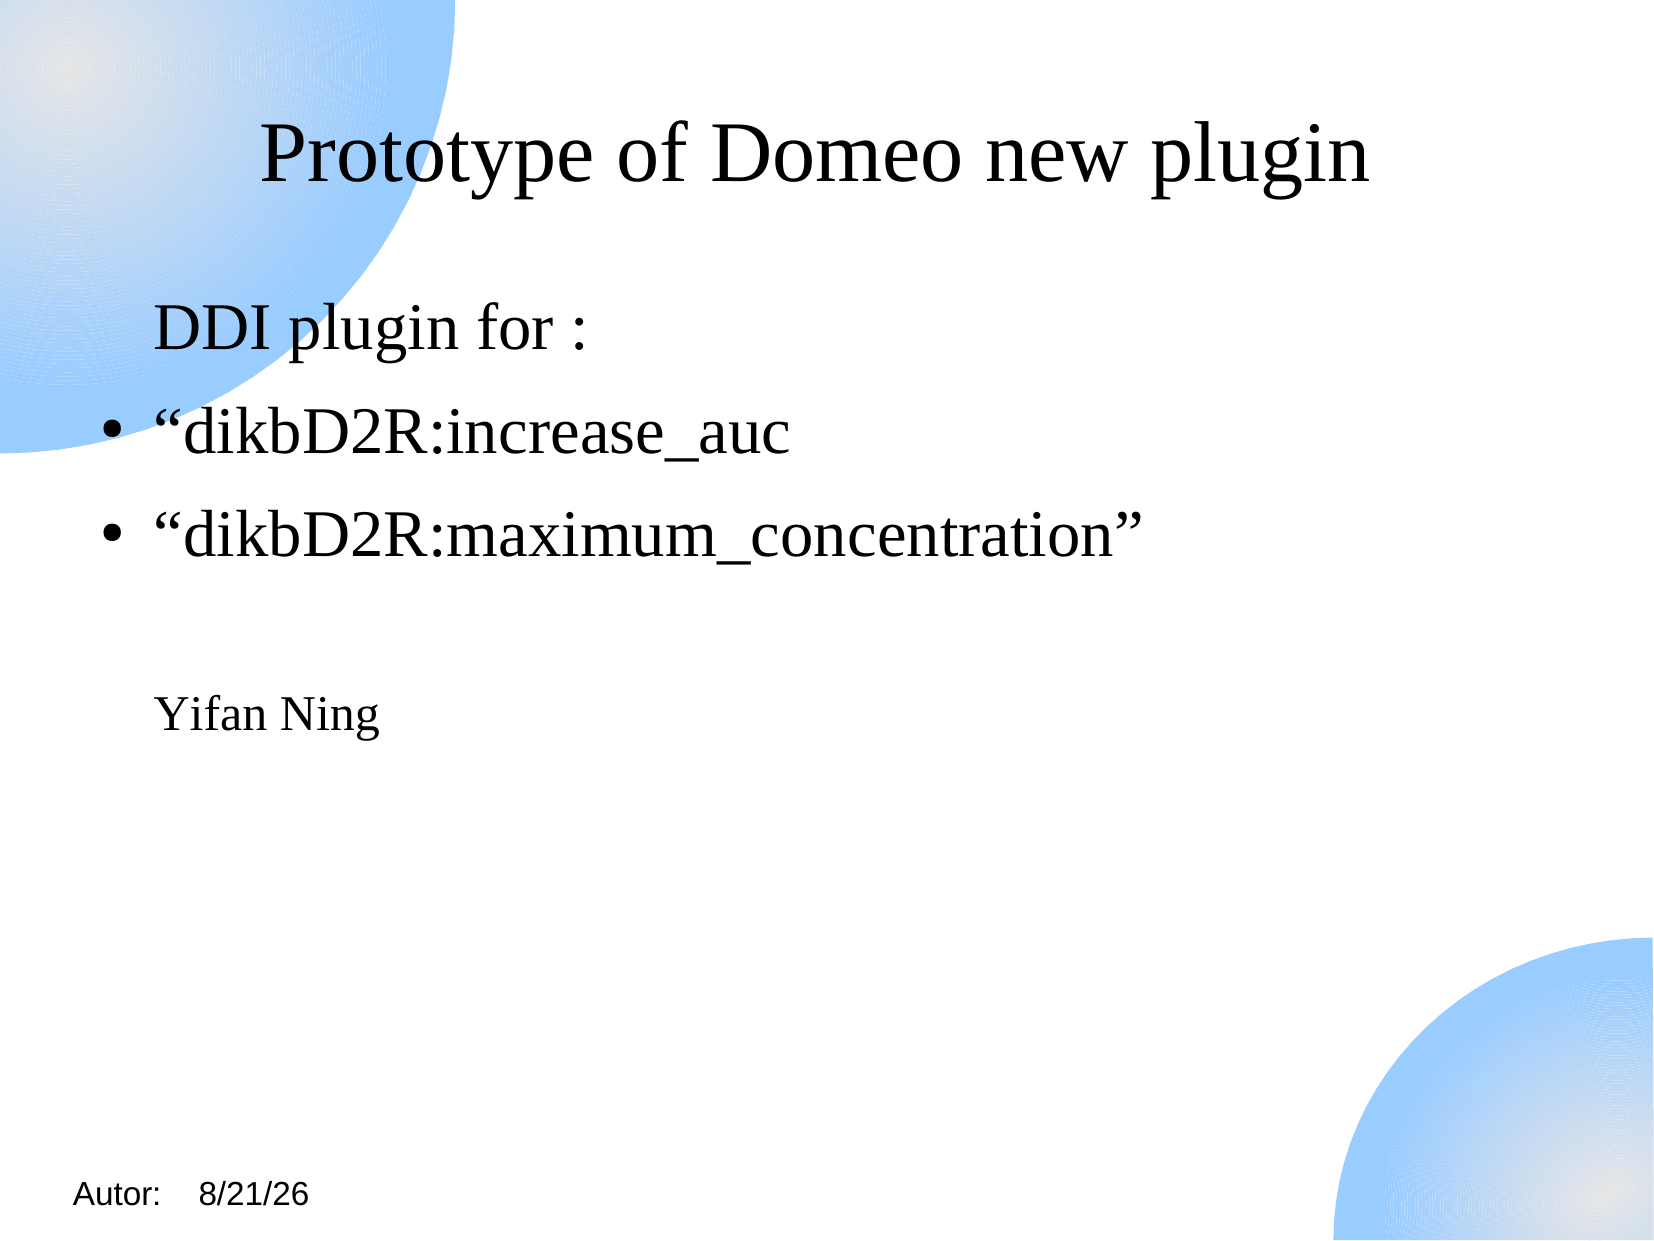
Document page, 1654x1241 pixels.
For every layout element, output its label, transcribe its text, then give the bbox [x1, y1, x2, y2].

title Prototype of Domeo new plugin [82, 49, 1571, 257]
list DDI plugin for : “dikbD2R:increase_auc “dikbD2R:maximum_concentration” Yifan Ning [82, 290, 1571, 1010]
